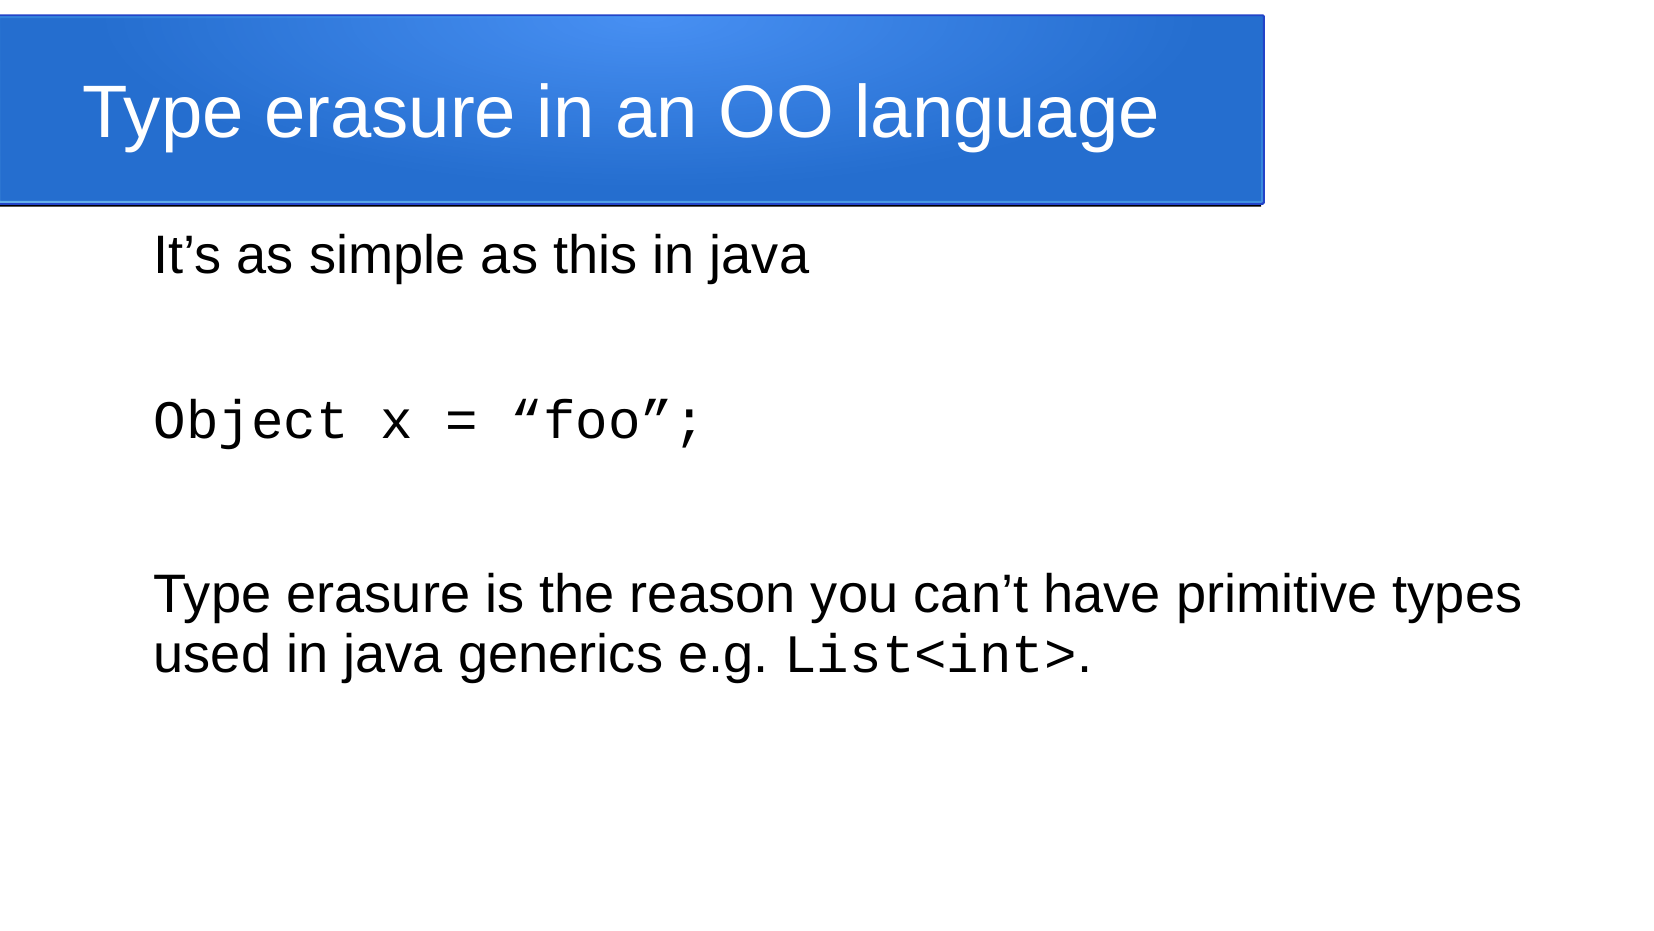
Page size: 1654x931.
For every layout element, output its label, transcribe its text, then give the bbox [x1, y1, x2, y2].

title Type erasure in an OO language [82, 35, 1235, 189]
list It’s as simple as this in java Object x = “foo”; Type erasure is the reason you can’t have primitive types used in java generics e.g. List<int>. [82, 224, 1571, 764]
